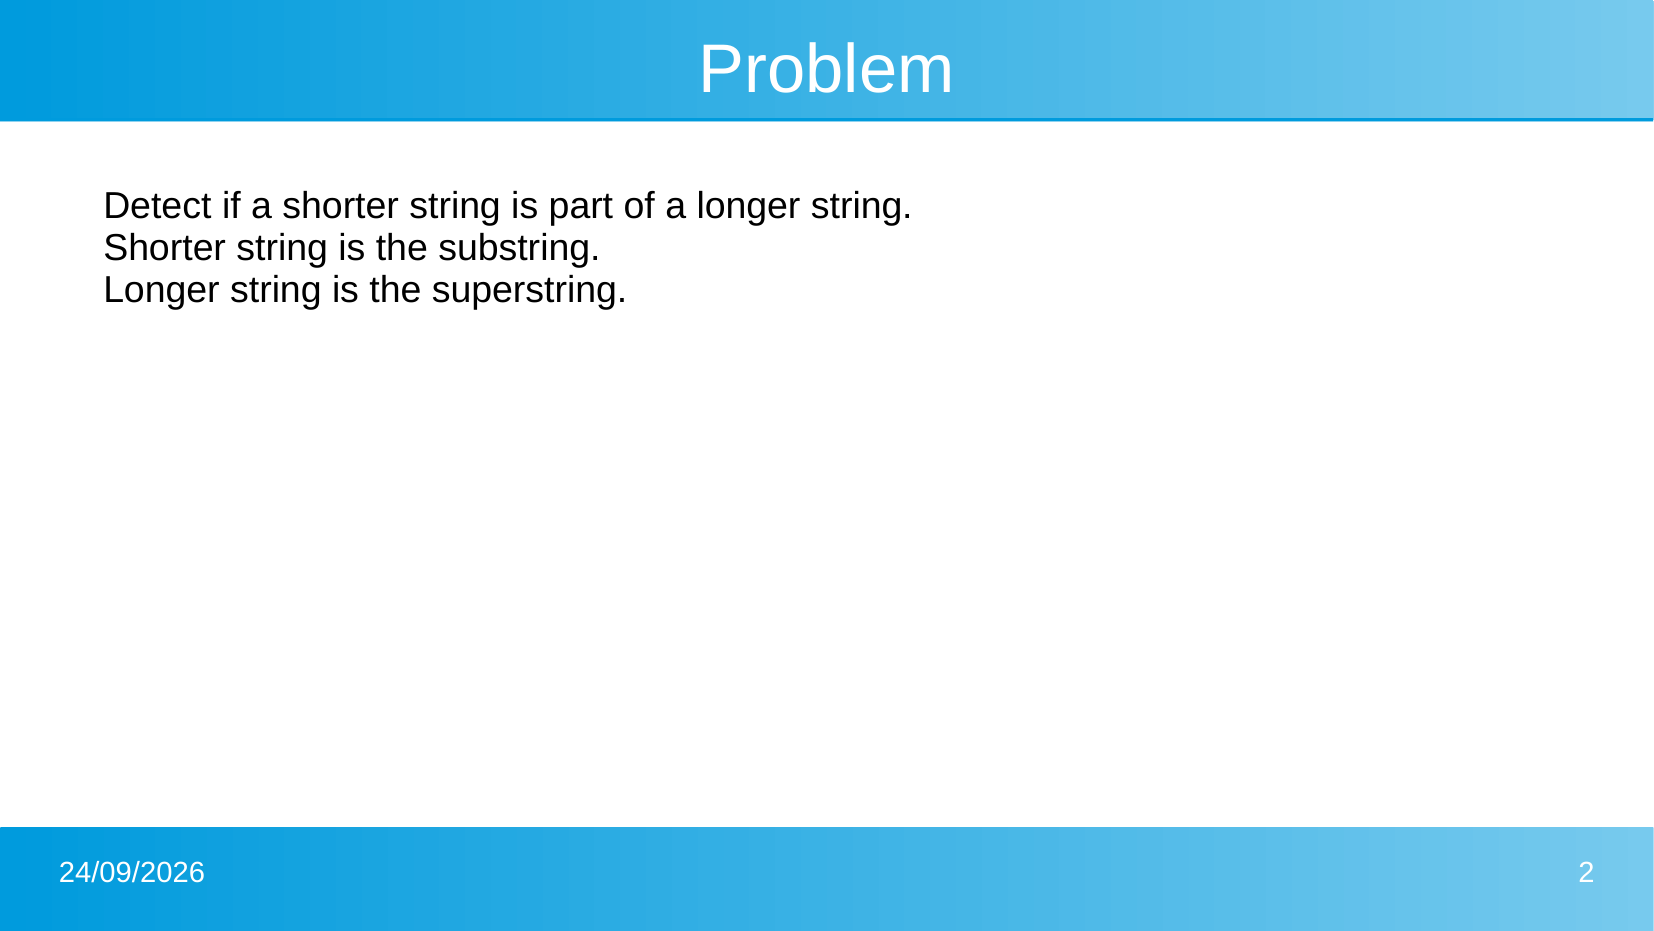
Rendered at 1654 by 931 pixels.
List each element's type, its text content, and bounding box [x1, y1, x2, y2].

text_box Detect if a shorter string is part of a longer string. Shorter string is the substring. Longer string is the superstring. [88, 177, 1595, 650]
title Problem [59, 29, 1595, 108]
